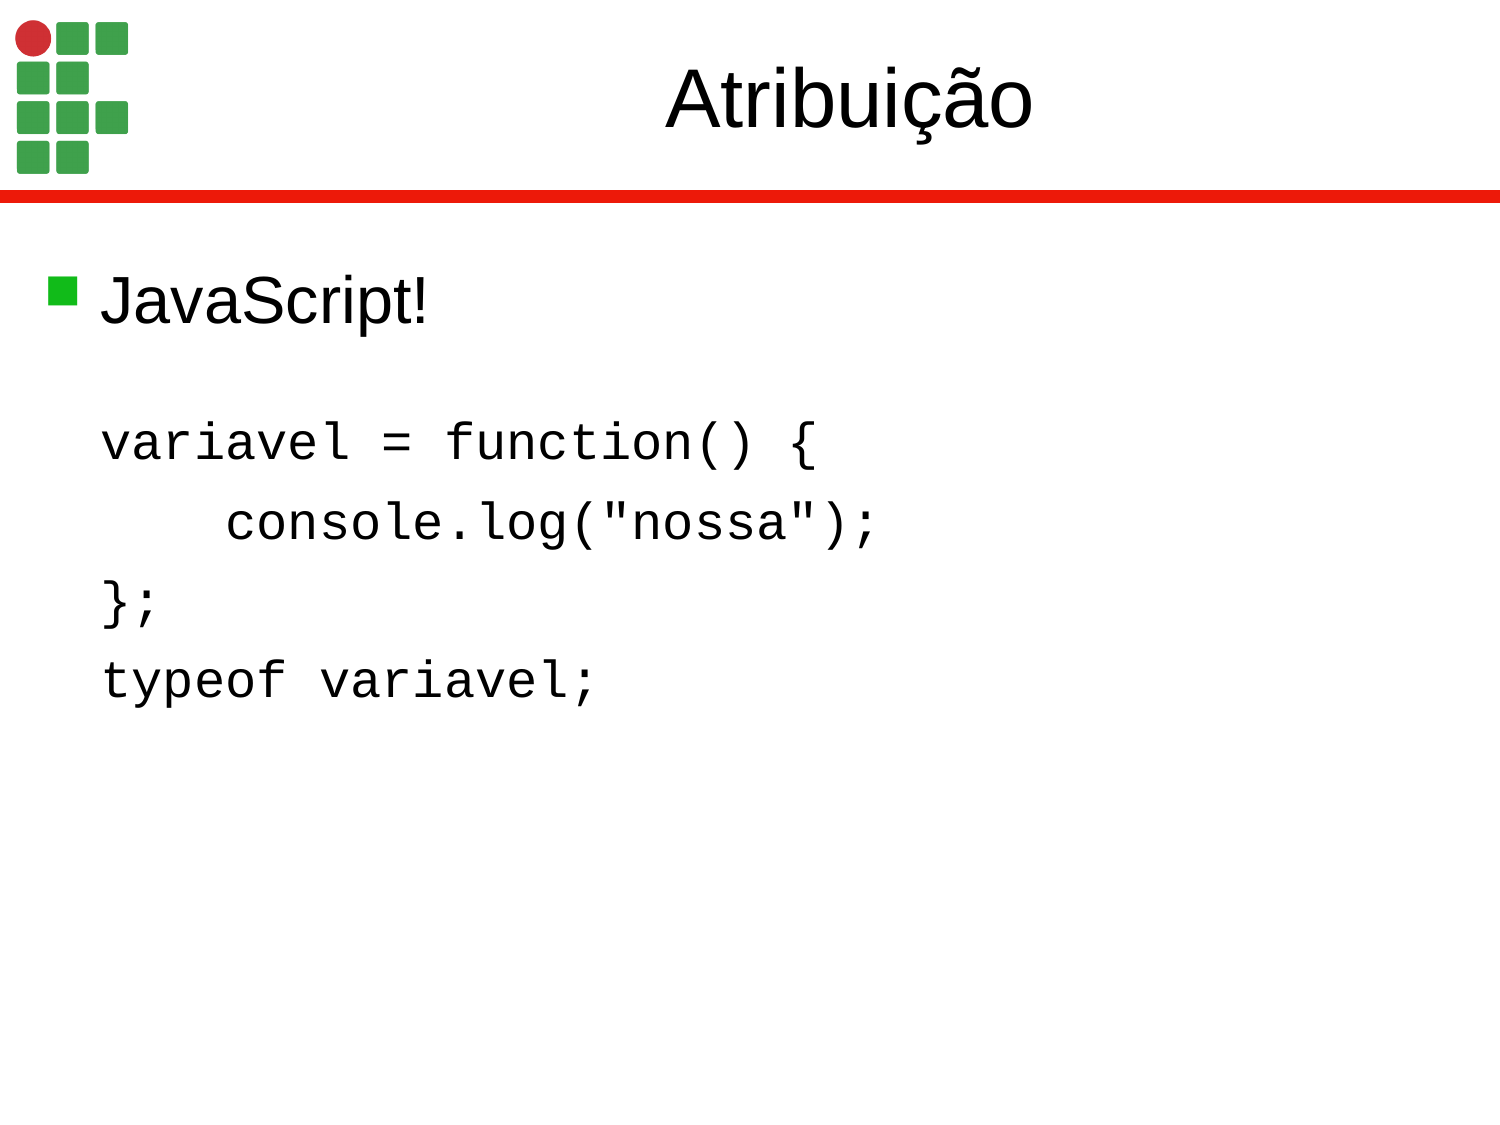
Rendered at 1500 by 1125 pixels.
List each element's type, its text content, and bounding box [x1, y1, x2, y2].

list JavaScript! variavel = function() { console.log("nossa"); }; typeof variavel; [29, 207, 1471, 1087]
title Atribuição [230, 0, 1471, 202]
picture [14, 16, 130, 178]
